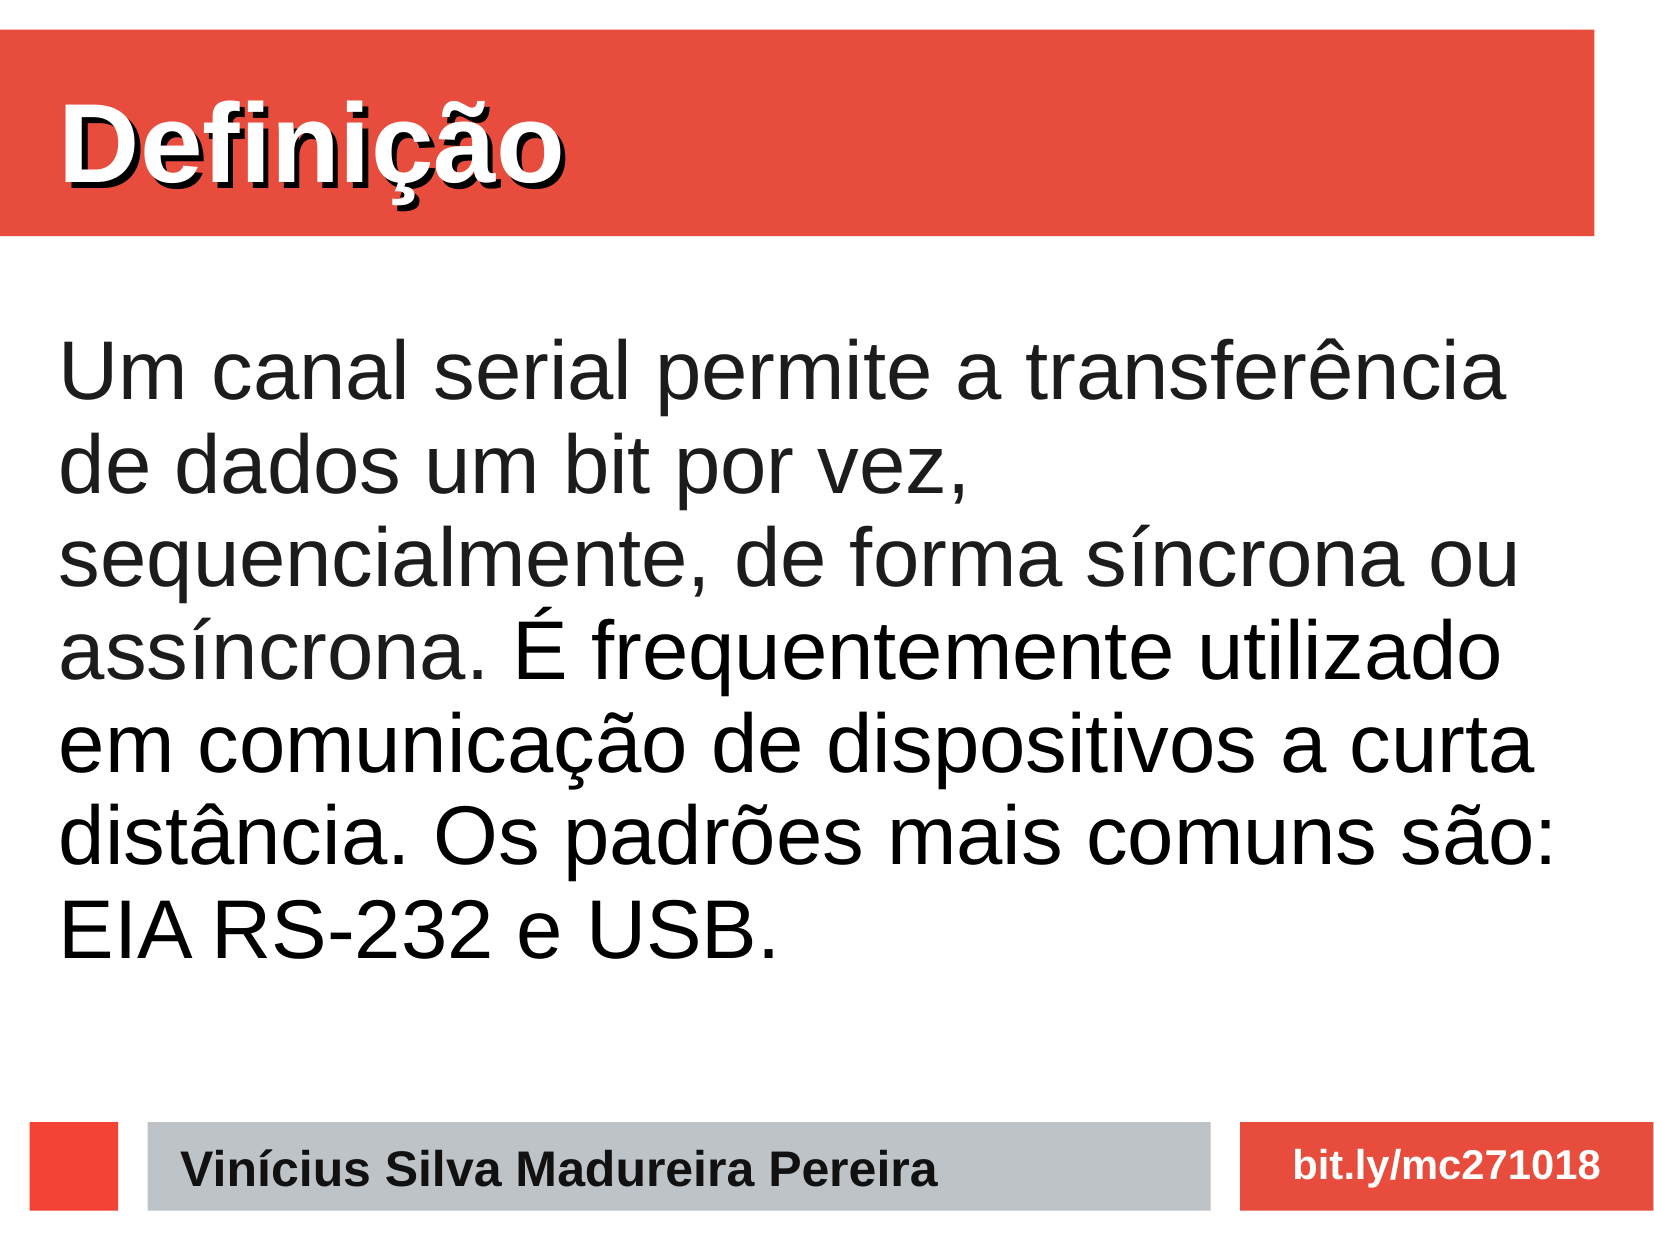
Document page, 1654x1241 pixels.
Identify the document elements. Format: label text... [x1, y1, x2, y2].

text_box bit.ly/mc271018 [1228, 1133, 1654, 1205]
title Definição [59, 59, 1595, 207]
text_box Vinícius Silva Madureira Pereira [165, 1133, 1170, 1205]
list Um canal serial permite a transferência de dados um bit por vez, sequencialmente, de forma síncrona ou assíncrona. É frequentemente utilizado em comunicação de dispositivos a curta distância. Os padrões mais comuns são: EIA RS-232 e USB. [59, 324, 1565, 1093]
